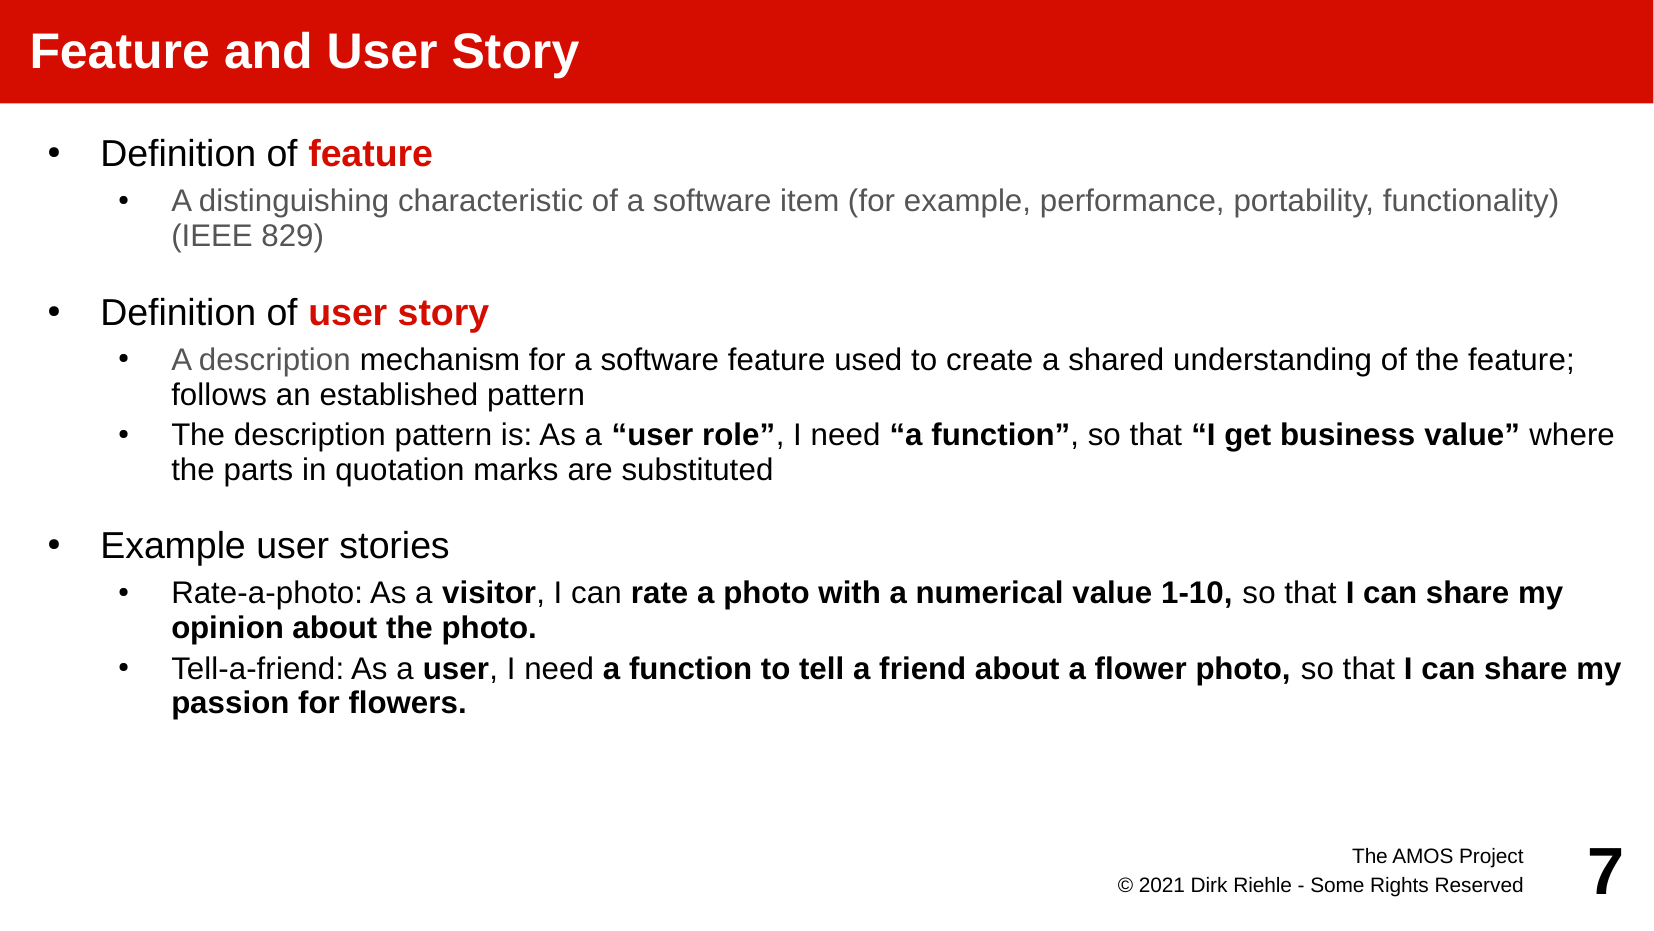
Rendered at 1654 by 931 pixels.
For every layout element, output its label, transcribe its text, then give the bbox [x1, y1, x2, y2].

title Feature and User Story [0, 0, 1654, 104]
list Definition of feature A distinguishing characteristic of a software item (for example, performance, portability, functionality) (IEEE 829) Definition of user story A description mechanism for a software feature used to create a shared understanding of the feature; follows an established pattern The description pattern is: As a “user role”, I need “a function”, so that “I get business value” where the parts in quotation marks are substituted Example user stories Rate-a-photo: As a visitor, I can rate a photo with a numerical value 1-10, so that I can share my opinion about the photo. Tell-a-friend: As a user, I need a function to tell a friend about a flower photo, so that I can share my passion for flowers. [29, 132, 1625, 813]
